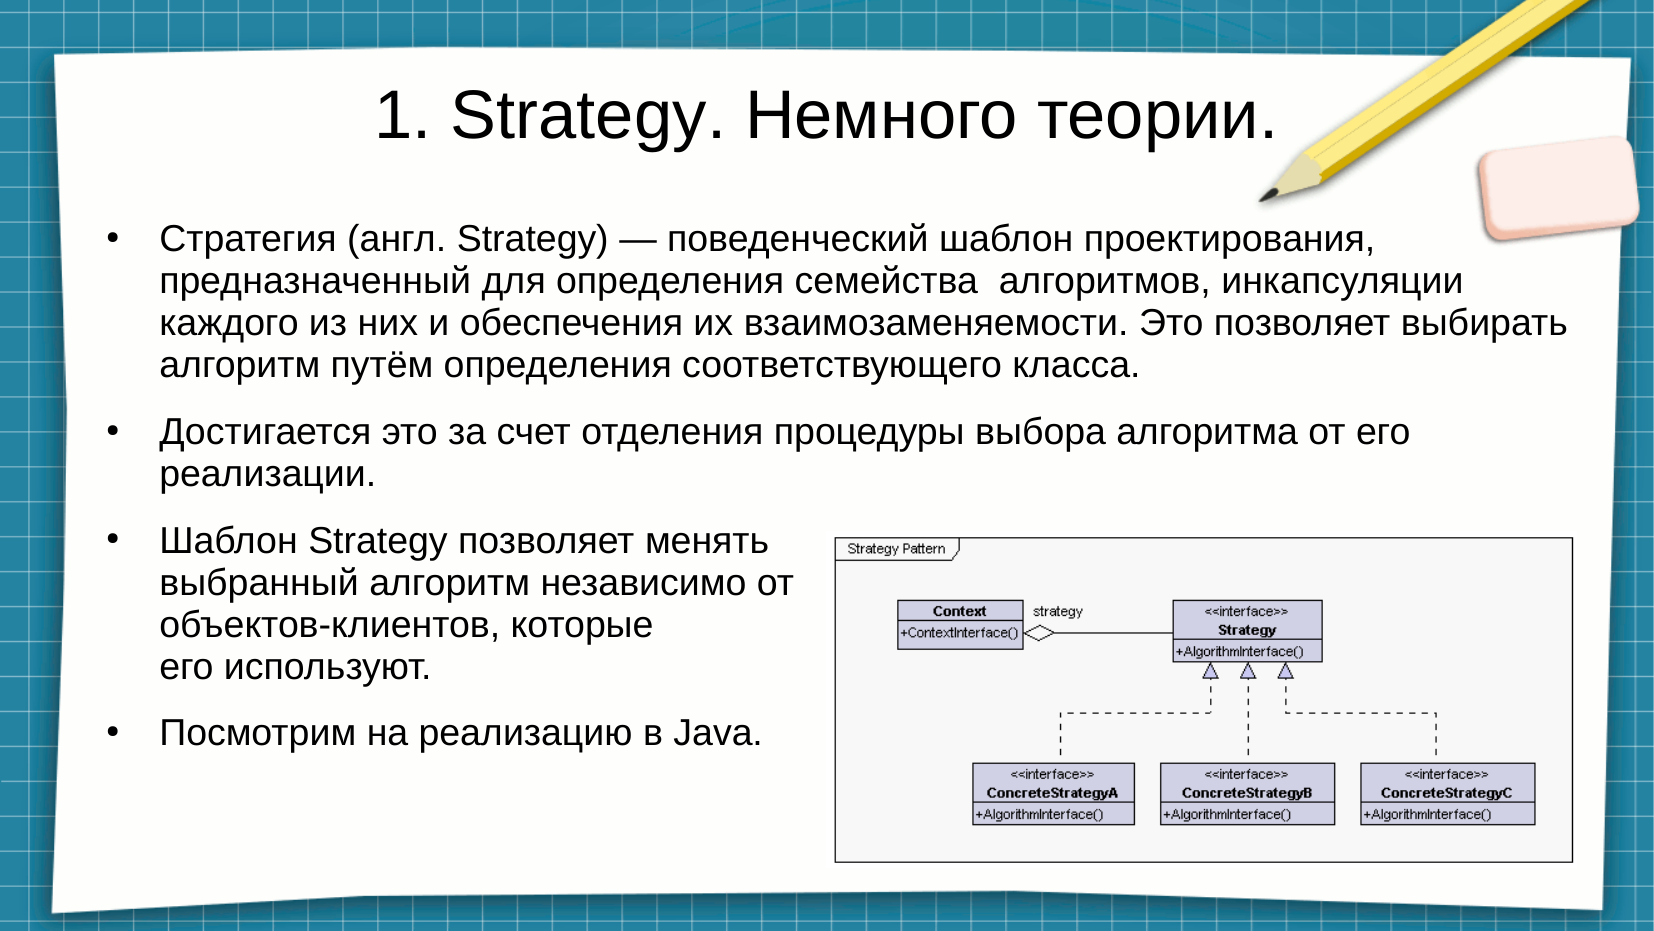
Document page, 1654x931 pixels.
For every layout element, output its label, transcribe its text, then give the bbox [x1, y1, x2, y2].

title 1. Strategy. Немного теории. [82, 37, 1571, 193]
picture [0, 0, 1654, 931]
list Стратегия (англ. Strategy) — поведенческий шаблон проектирования, предназначенный для определения семейства алгоритмов, инкапсуляции каждого из них и обеспечения их взаимозаменяемости. Это позволяет выбирать алгоритм путём определения соответствующего класса. Достигается это за счет отделения процедуры выбора алгоритма от его реализации. Шаблон Strategy позволяет менять выбранный алгоритм независимо от объектов-клиентов, которые его используют. Посмотрим на реализацию в Java. [88, 217, 1572, 857]
